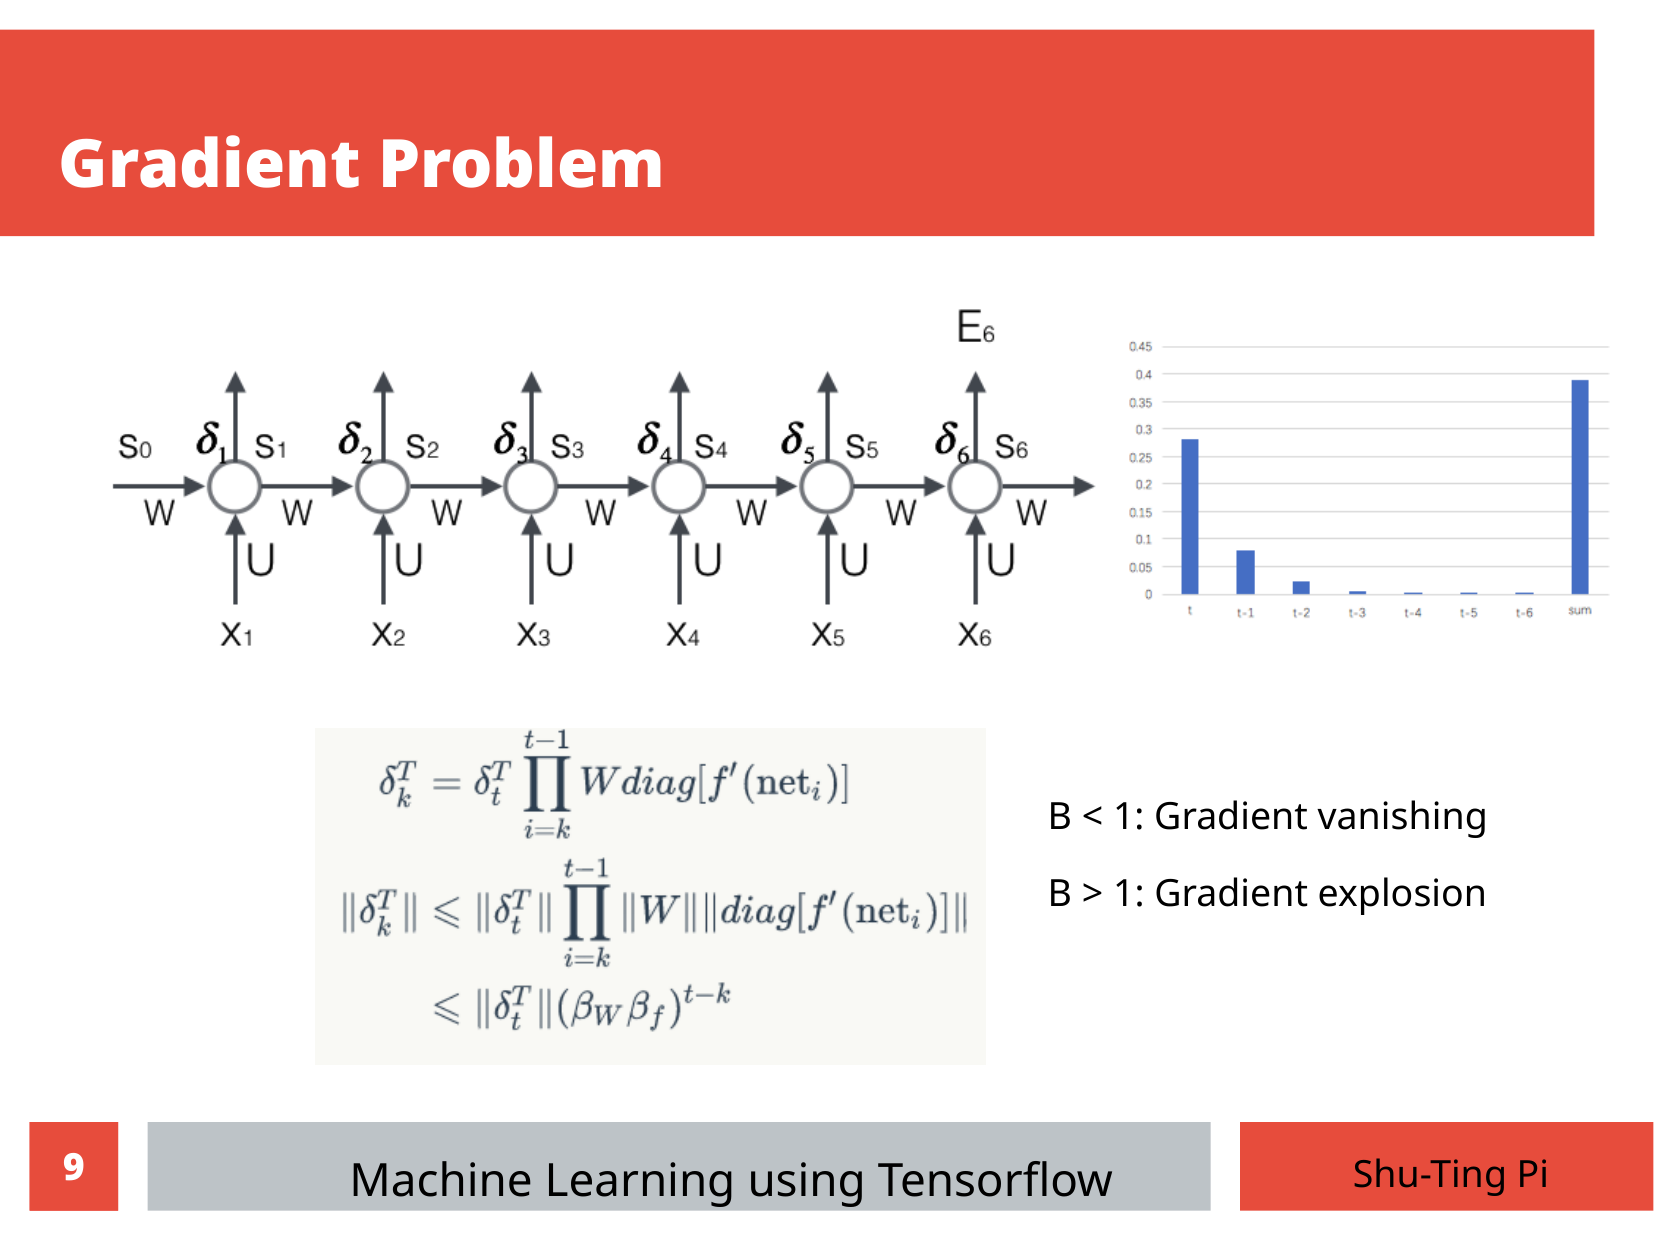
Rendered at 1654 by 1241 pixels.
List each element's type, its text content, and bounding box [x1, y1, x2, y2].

text_box Shu-Ting Pi [1338, 1140, 1573, 1203]
text_box B > 1: Gradient explosion [1032, 858, 1449, 921]
title Gradient Problem [59, 59, 1595, 207]
text_box B < 1: Gradient vanishing [1032, 782, 1456, 845]
picture [18, 270, 1624, 684]
text_box Machine Learning using Tensorflow [334, 1139, 1220, 1241]
picture [315, 728, 986, 1065]
